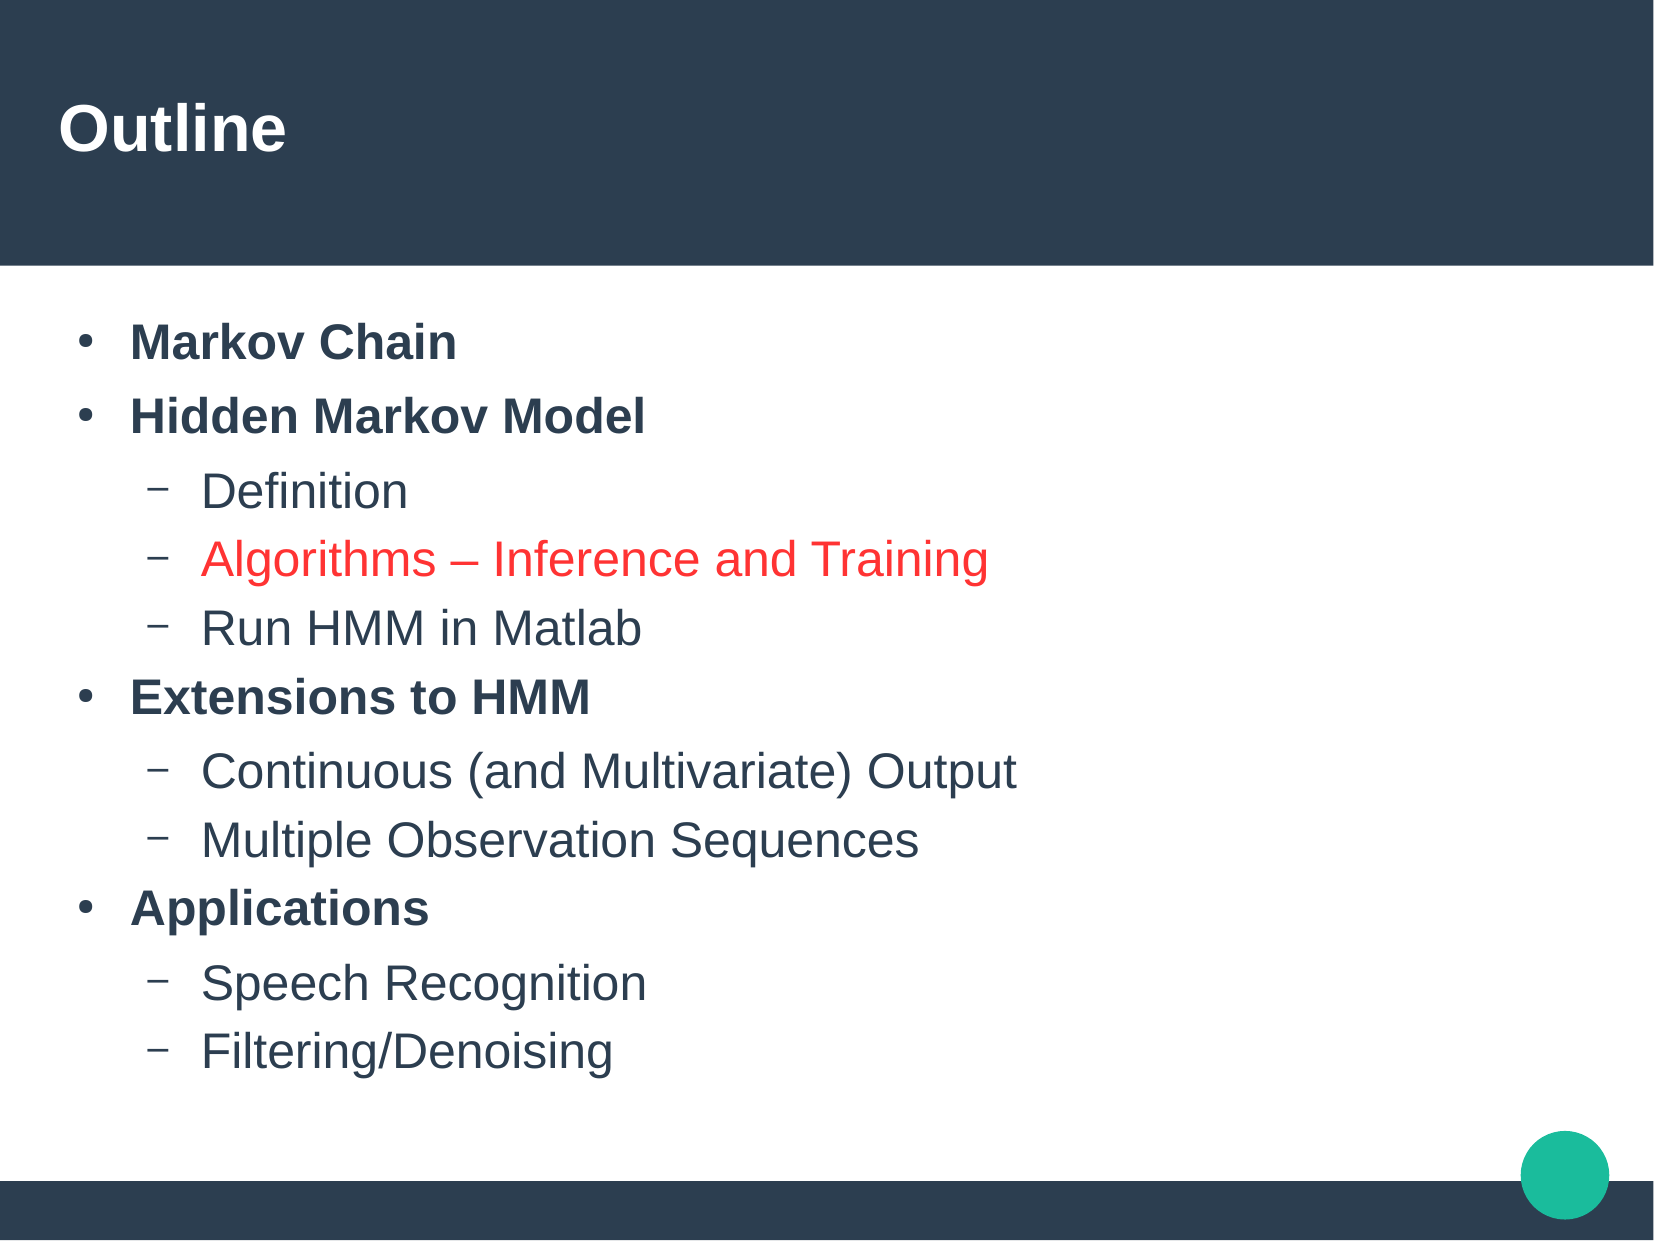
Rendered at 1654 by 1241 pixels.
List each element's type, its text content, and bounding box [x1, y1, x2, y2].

title Outline [59, 49, 1595, 207]
list Markov Chain Hidden Markov Model Definition Algorithms – Inference and Training Run HMM in Matlab Extensions to HMM Continuous (and Multivariate) Output Multiple Observation Sequences Applications Speech Recognition Filtering/Denoising [59, 324, 1595, 1152]
